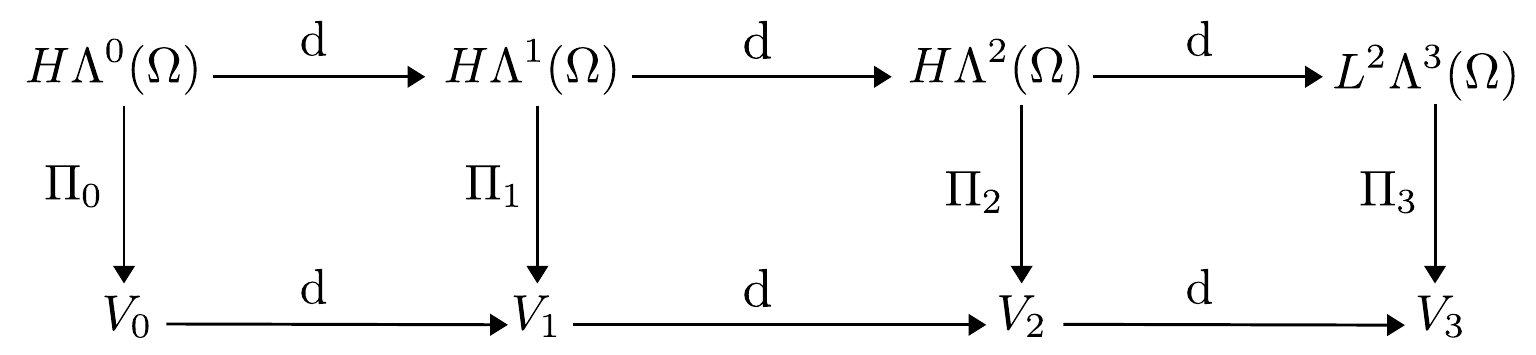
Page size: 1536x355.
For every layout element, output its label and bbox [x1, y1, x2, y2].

text_box [744, 20, 771, 59]
text_box [909, 38, 1080, 95]
text_box [513, 295, 557, 337]
text_box [1187, 268, 1212, 305]
text_box [1360, 171, 1415, 214]
text_box [1187, 20, 1212, 57]
text_box [946, 171, 1000, 213]
text_box [1333, 44, 1515, 101]
text_box [445, 38, 616, 95]
text_box [998, 295, 1043, 337]
text_box [1417, 295, 1462, 338]
text_box [26, 38, 197, 95]
text_box [466, 165, 519, 207]
text_box [301, 268, 327, 305]
text_box [301, 20, 327, 57]
text_box [45, 165, 100, 208]
text_box [744, 268, 771, 308]
text_box [103, 295, 149, 338]
